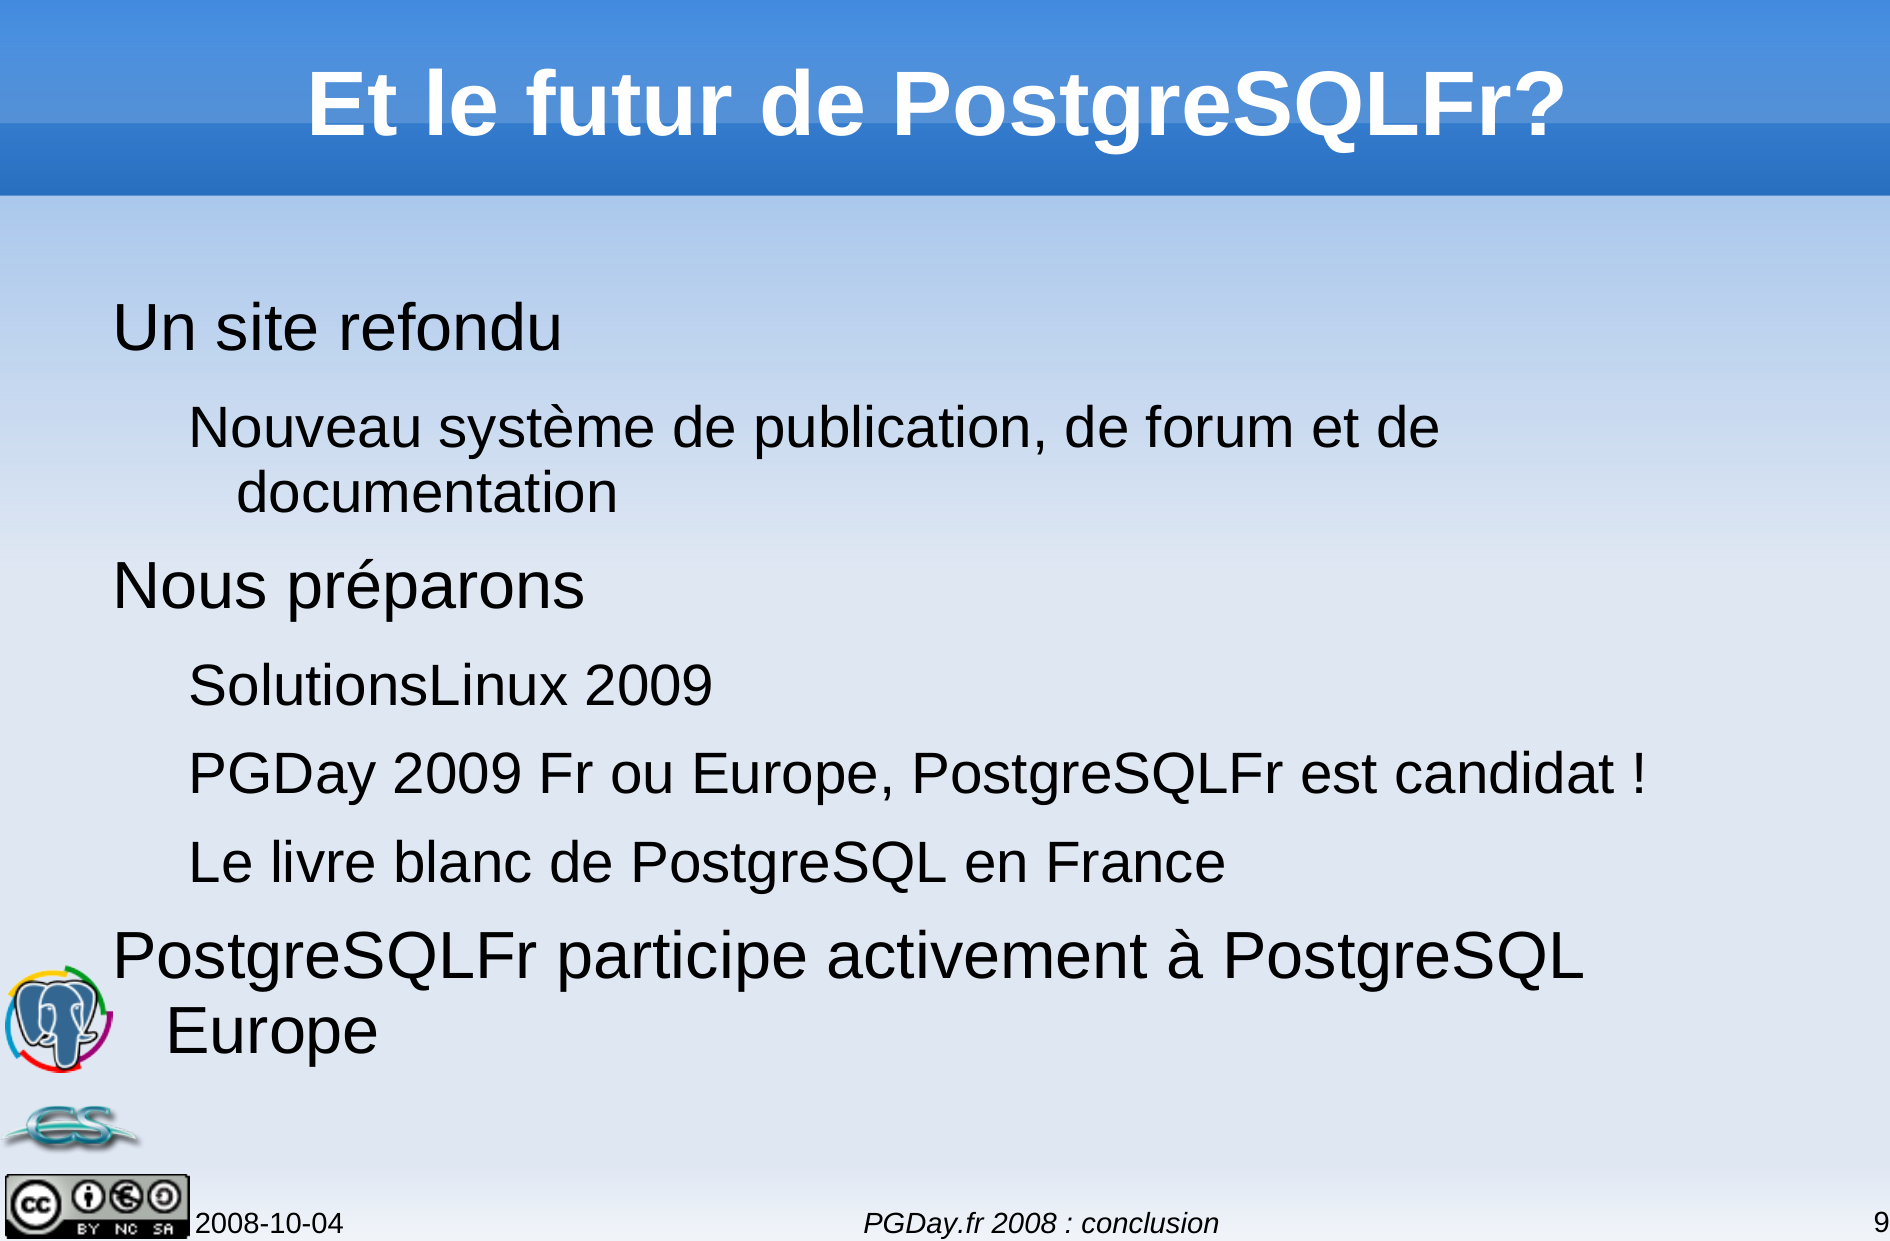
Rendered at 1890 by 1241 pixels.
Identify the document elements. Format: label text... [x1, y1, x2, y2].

list Un site refondu Nouveau système de publication, de forum et de documentation Nous préparons SolutionsLinux 2009 PGDay 2009 Fr ou Europe, PostgreSQLFr est candidat ! Le livre blanc de PostgreSQL en France PostgreSQLFr participe activement à PostgreSQL Europe [94, 290, 1796, 1109]
title Et le futur de PostgreSQLFr? [87, 0, 1789, 208]
picture [0, 0, 1890, 1241]
